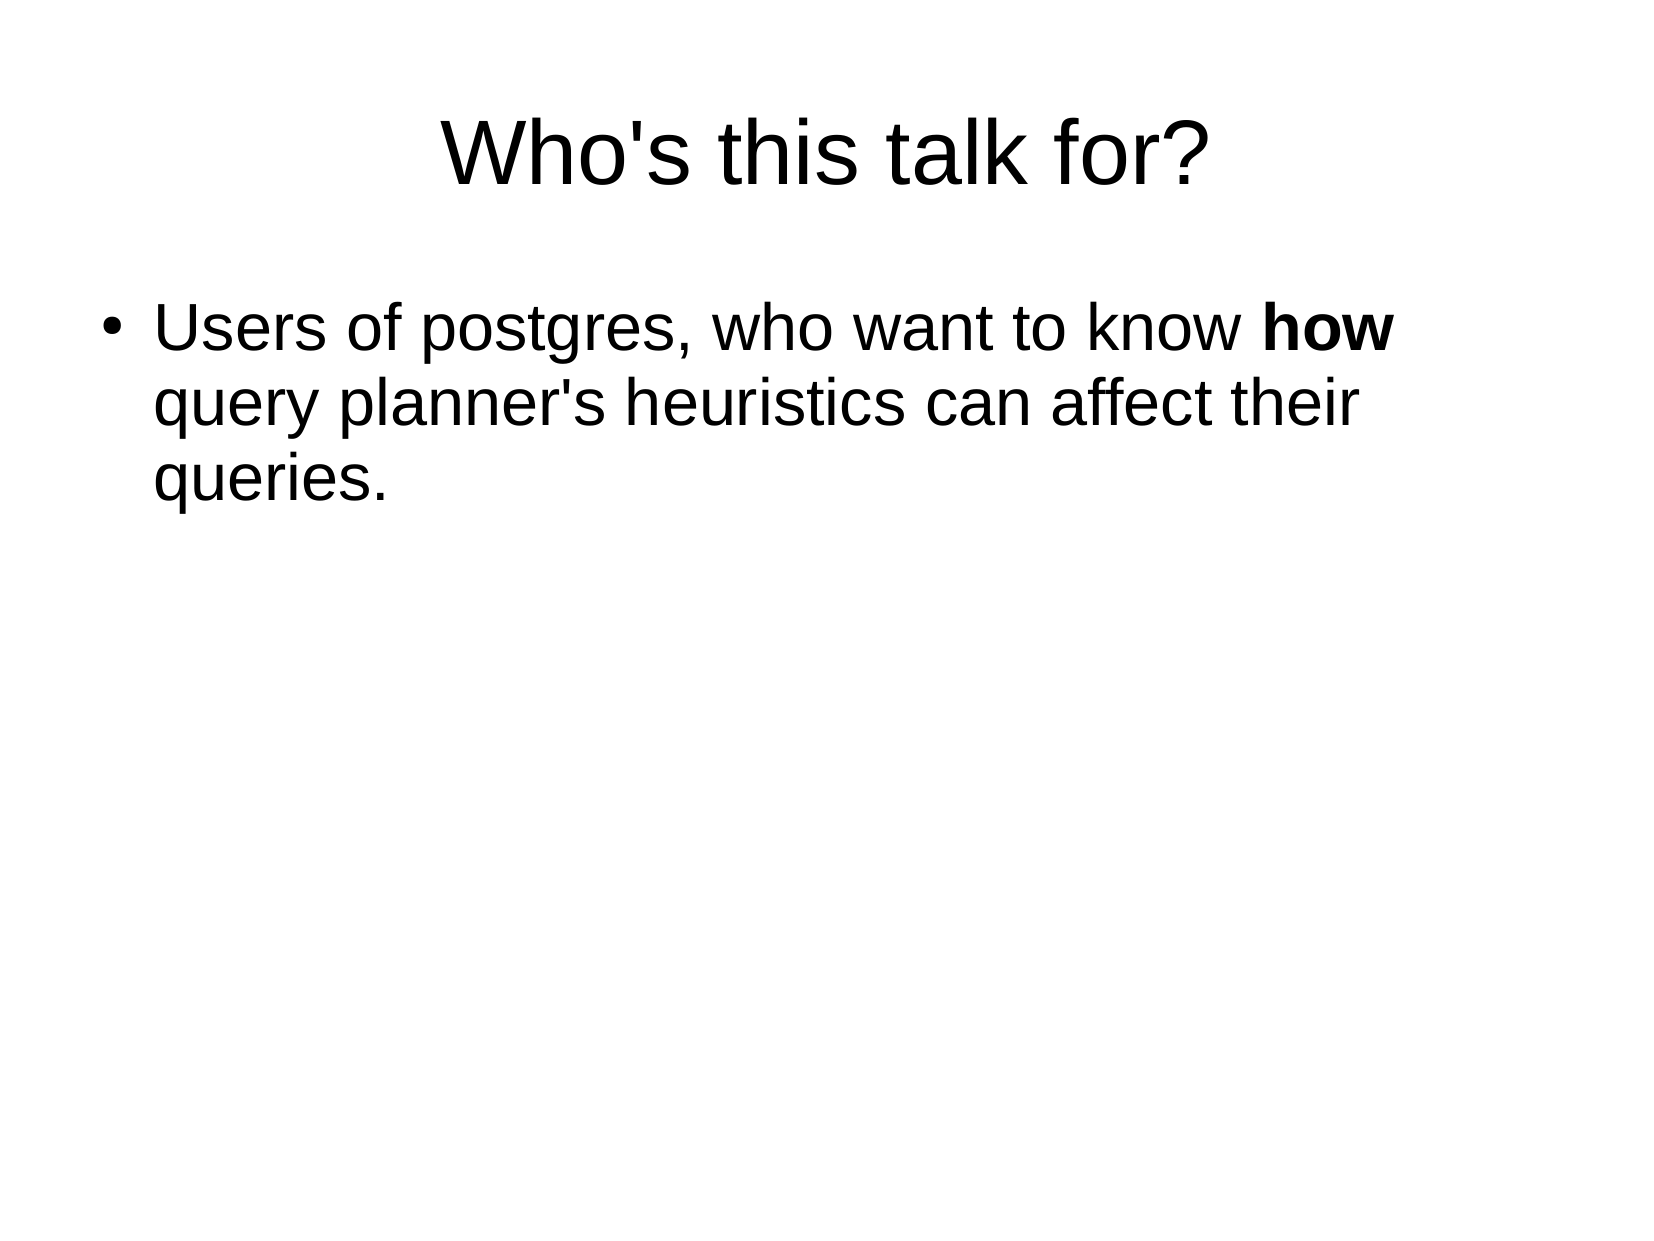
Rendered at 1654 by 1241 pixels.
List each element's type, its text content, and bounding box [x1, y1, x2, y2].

list Users of postgres, who want to know how query planner's heuristics can affect their queries. [82, 290, 1538, 1010]
title Who's this talk for? [82, 49, 1571, 257]
